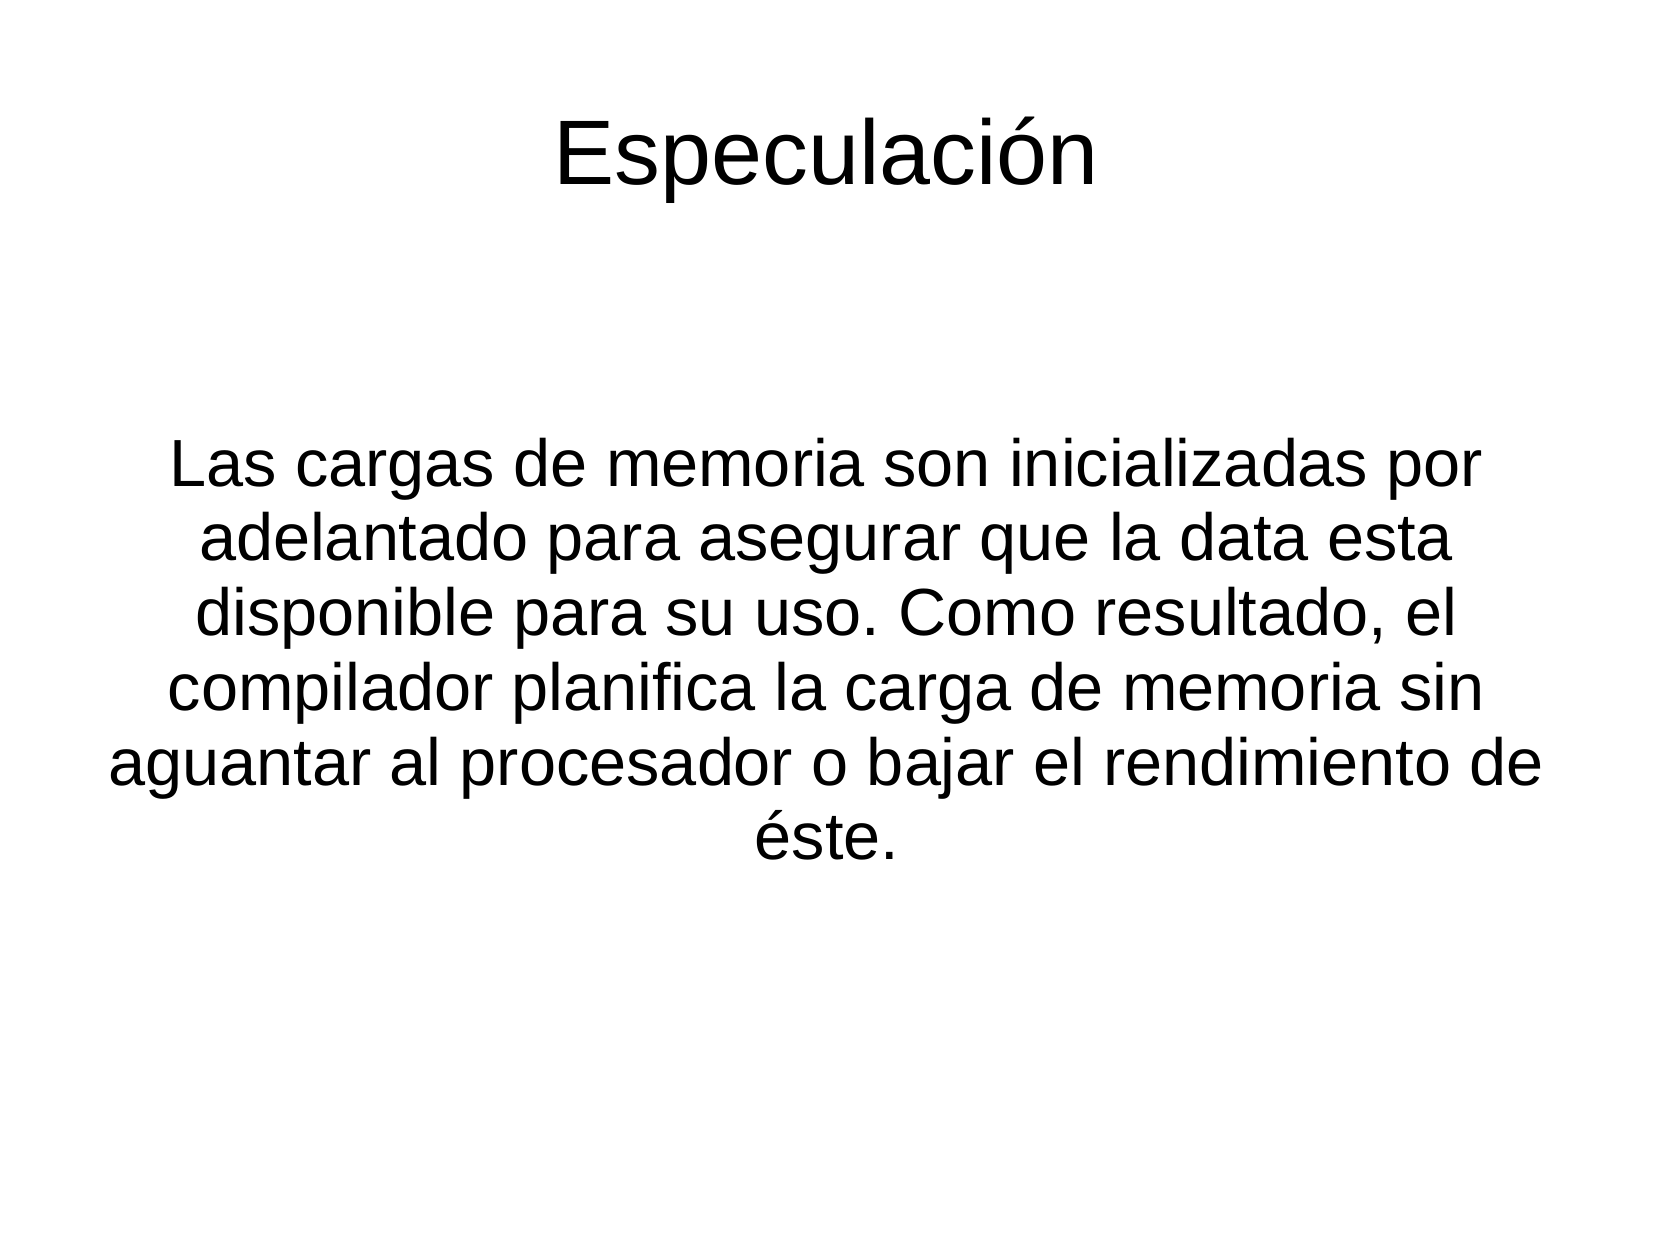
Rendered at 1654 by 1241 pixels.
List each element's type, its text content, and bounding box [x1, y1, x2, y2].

title Especulación [82, 49, 1571, 257]
subtitle Las cargas de memoria son inicializadas por adelantado para asegurar que la data esta disponible para su uso. Como resultado, el compilador planifica la carga de memoria sin aguantar al procesador o bajar el rendimiento de éste. [82, 290, 1571, 1010]
